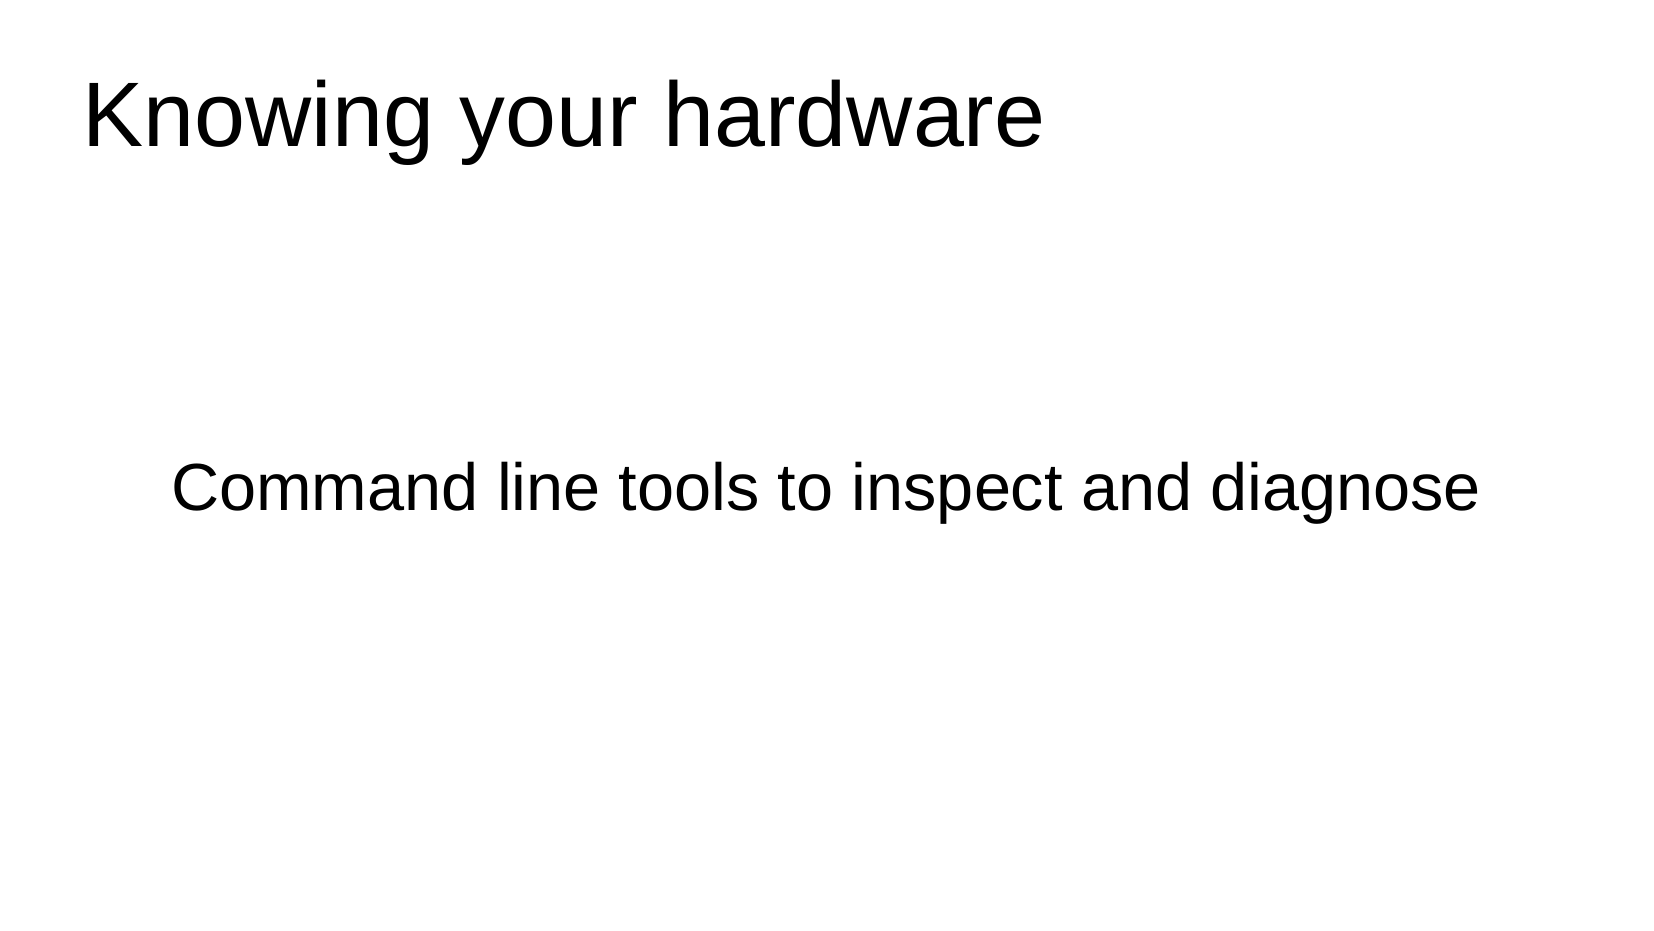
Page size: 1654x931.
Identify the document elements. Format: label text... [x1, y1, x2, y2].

subtitle Command line tools to inspect and diagnose [82, 217, 1571, 758]
title Knowing your hardware [82, 37, 1571, 193]
